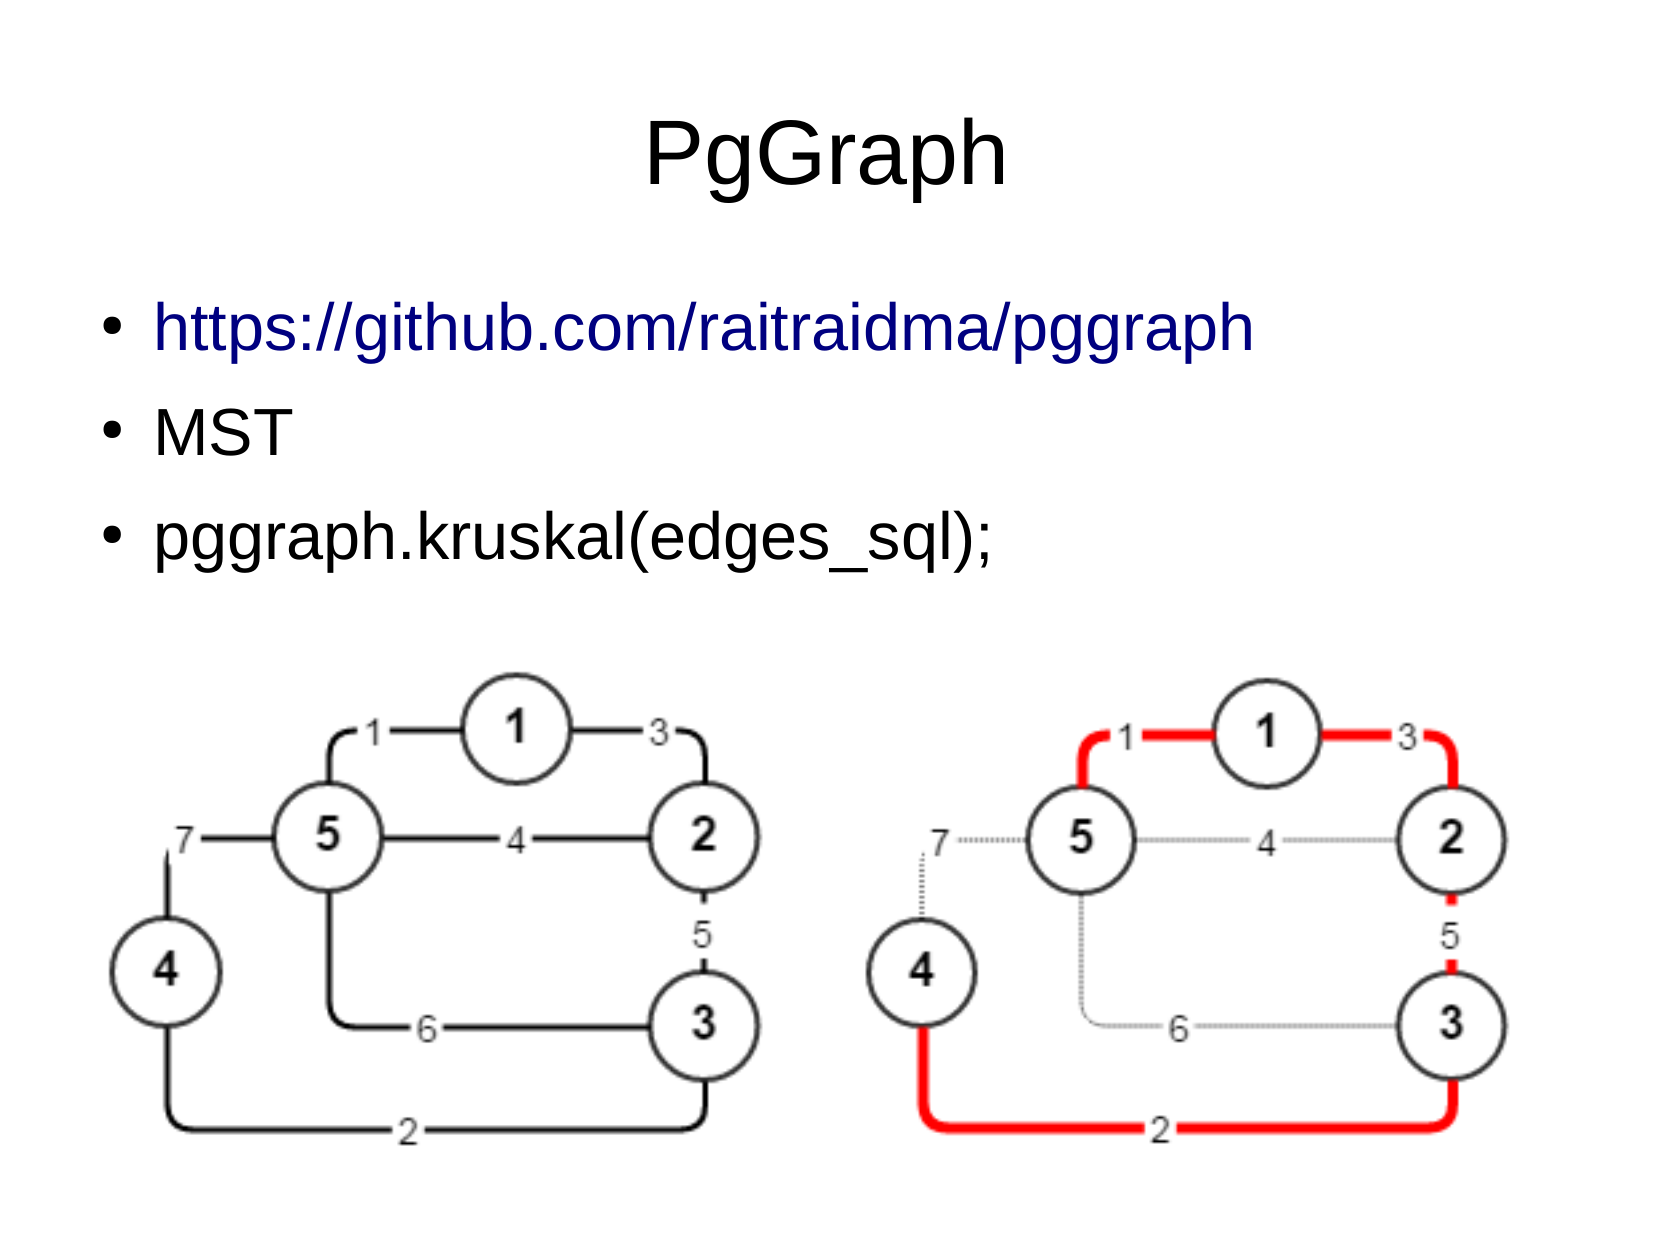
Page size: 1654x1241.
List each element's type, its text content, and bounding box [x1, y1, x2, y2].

picture [843, 655, 1560, 1202]
picture [86, 649, 814, 1205]
list https://github.com/raitraidma/pggraph MST pggraph.kruskal(edges_sql); [82, 290, 1571, 1109]
title PgGraph [82, 49, 1571, 257]
